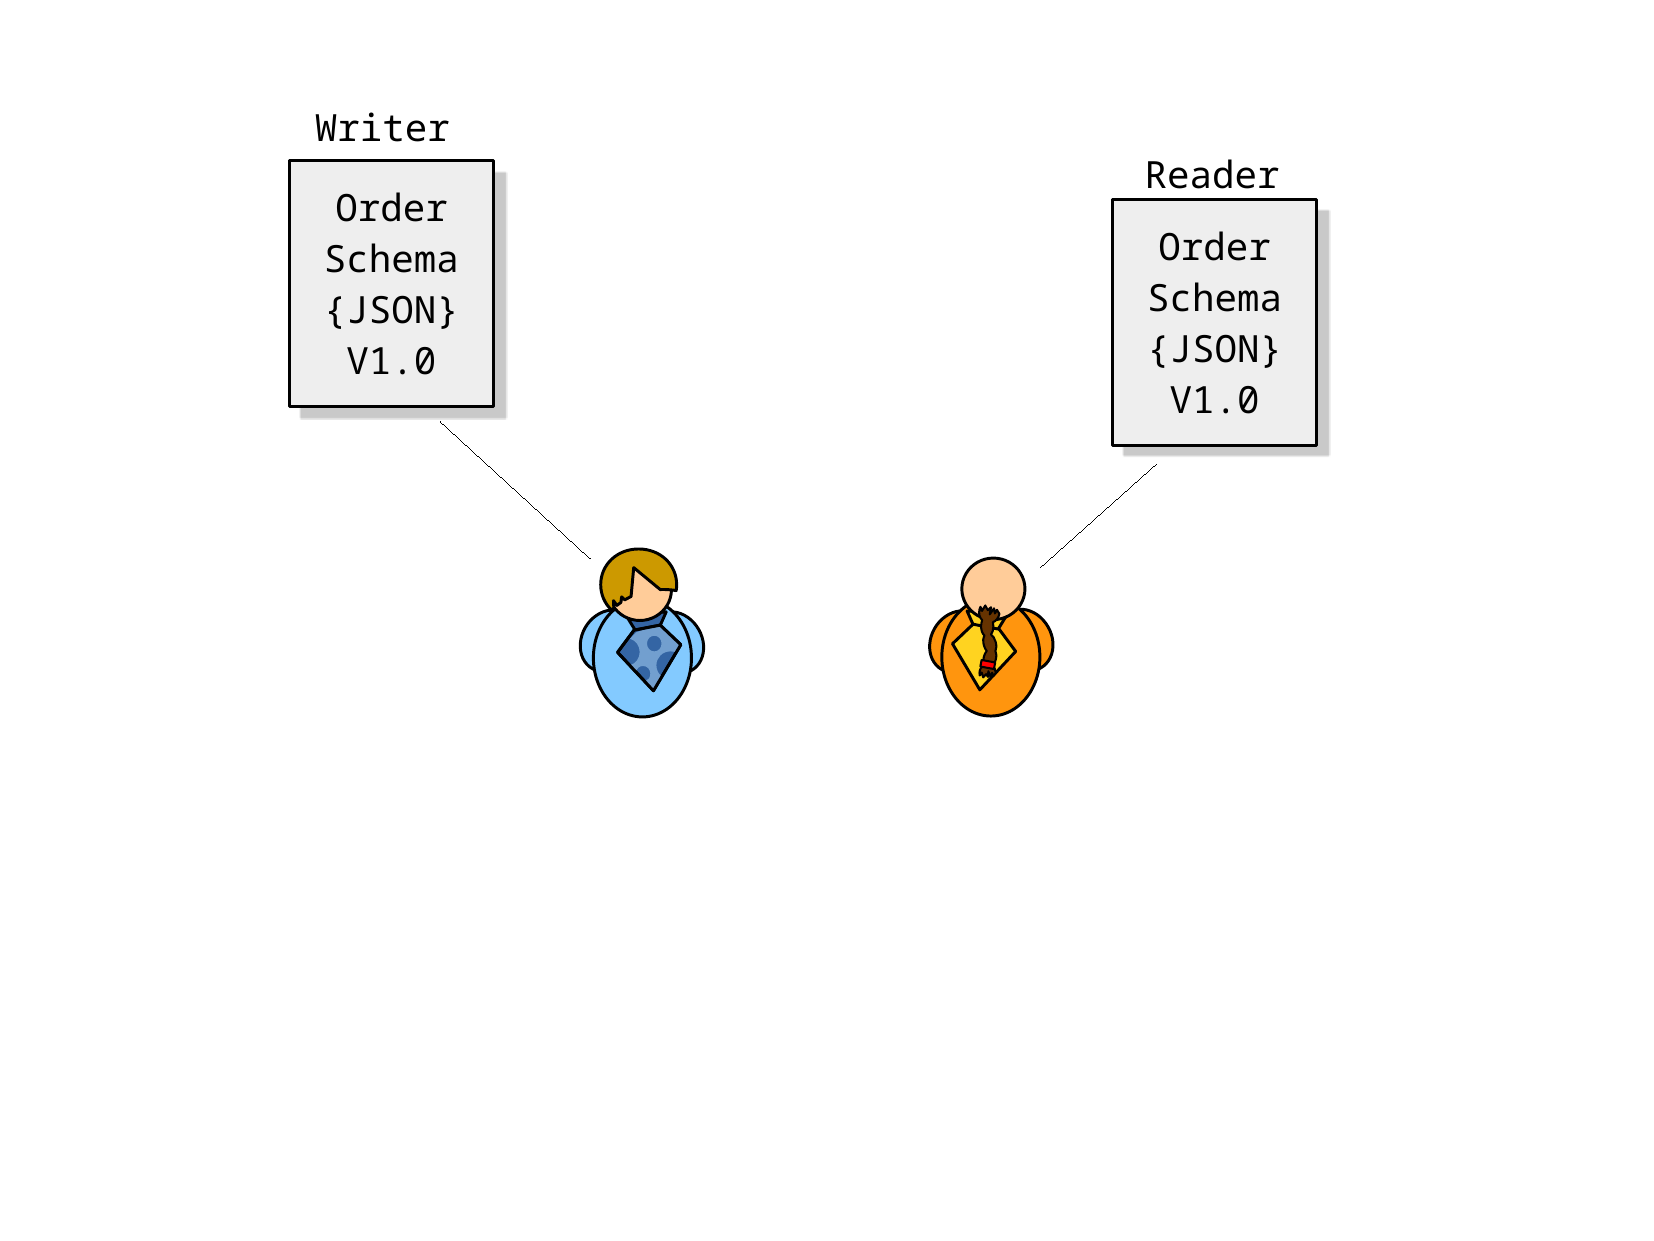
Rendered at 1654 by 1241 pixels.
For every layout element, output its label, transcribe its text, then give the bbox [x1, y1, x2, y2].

text_box [580, 548, 704, 717]
text_box Order Schema {JSON} V1.0 [1112, 199, 1317, 446]
text_box Writer [300, 93, 488, 153]
text_box [929, 558, 1054, 717]
text_box Order Schema {JSON} V1.0 [289, 160, 494, 407]
text_box Reader [1129, 141, 1317, 200]
